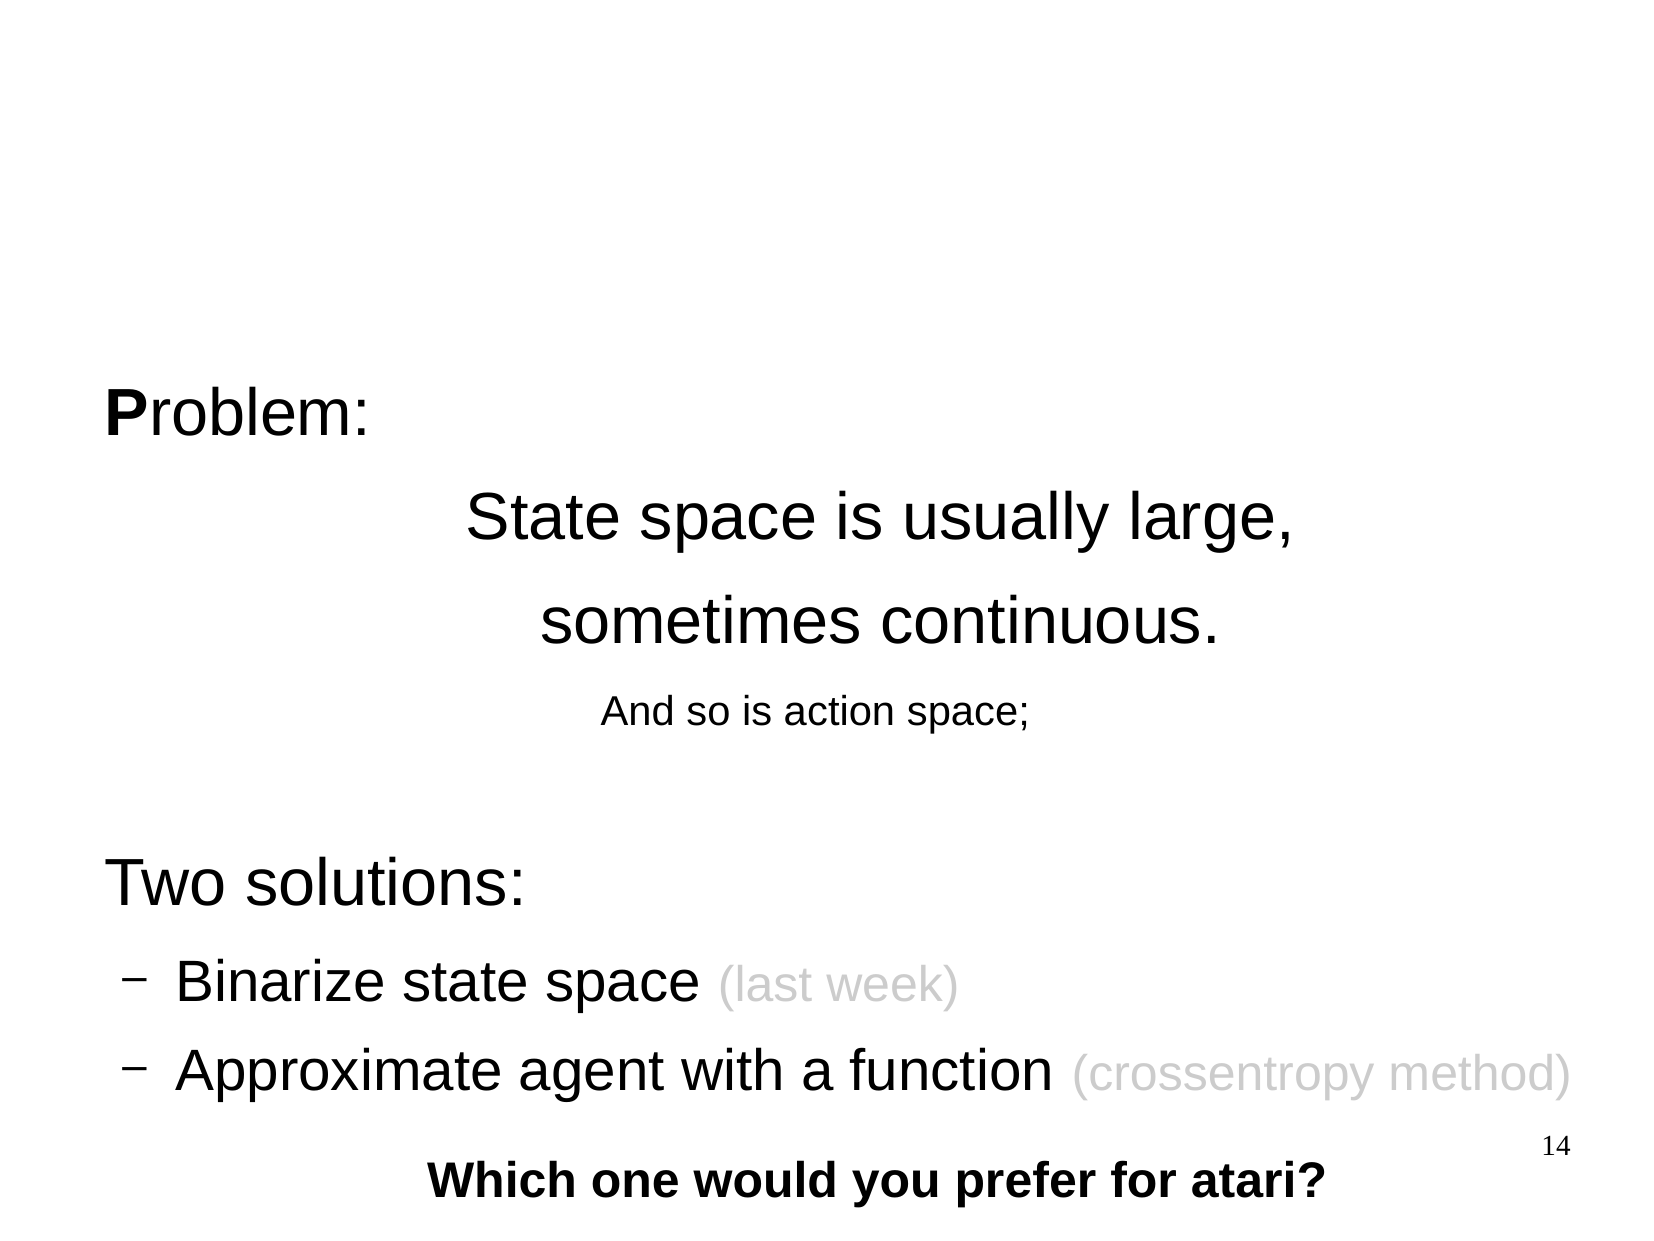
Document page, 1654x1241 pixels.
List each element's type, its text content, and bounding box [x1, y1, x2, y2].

text_box Which one would you prefer for atari? [389, 1145, 1366, 1217]
list Problem: State space is usually large, sometimes continuous. And so is action space; Two solutions: Binarize state space (last week) Approximate agent with a function (crossentropy method) [33, 375, 1654, 1241]
